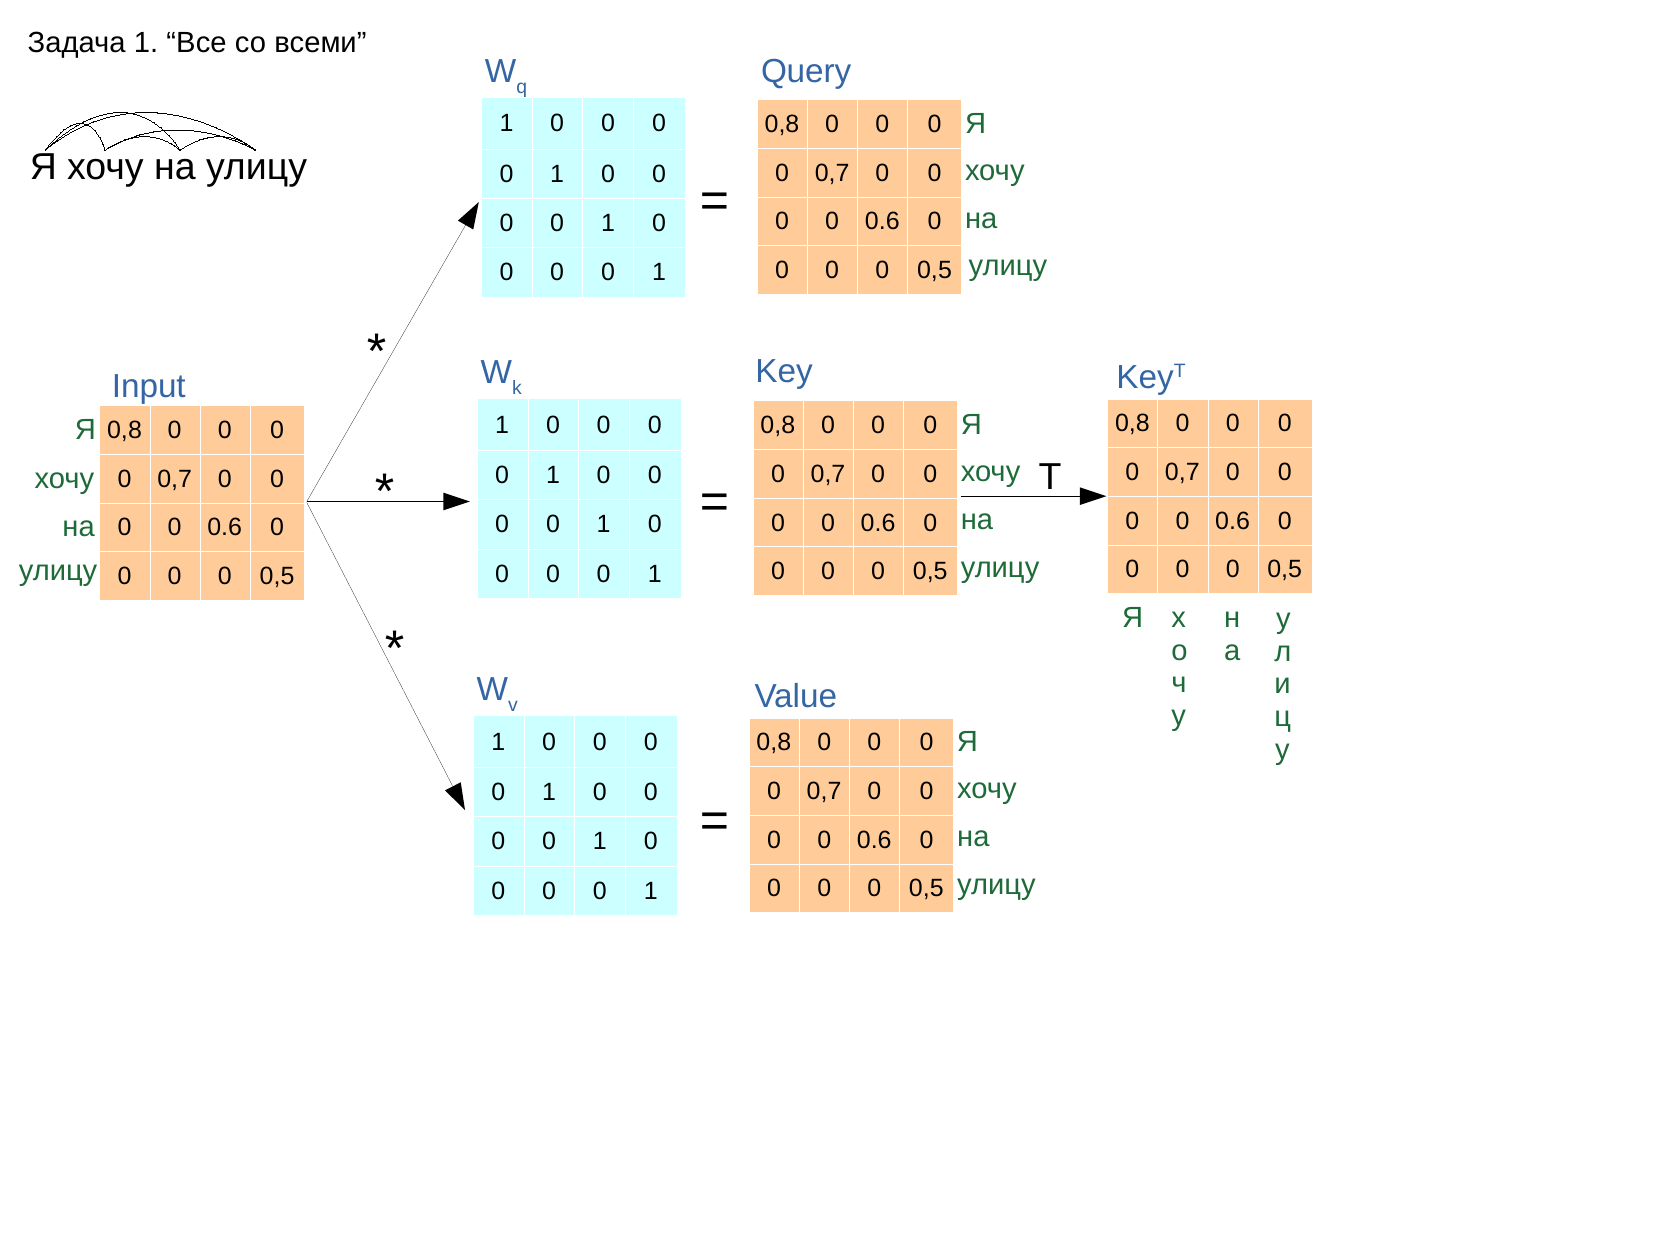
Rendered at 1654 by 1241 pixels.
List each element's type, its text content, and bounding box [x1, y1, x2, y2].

table_header 0 [575, 716, 625, 767]
table_header 0,8 [754, 401, 803, 449]
table_cell 0 [754, 499, 803, 546]
table_cell 0 [750, 816, 799, 864]
table_cell 0 [583, 248, 633, 297]
text_box * [360, 456, 405, 541]
text_box на [946, 495, 1034, 543]
table_cell 0 [804, 547, 853, 595]
table_cell 0 [1108, 546, 1157, 593]
table_header 0 [630, 399, 681, 450]
text_box Query [746, 45, 867, 100]
table_cell 0 [904, 499, 946, 546]
table_header 0 [854, 401, 903, 449]
text_box на [47, 502, 99, 546]
text_box = [685, 165, 737, 236]
table_header 0 [904, 401, 946, 449]
table_cell 0,5 [251, 552, 304, 600]
table_cell 0.6 [858, 198, 907, 245]
table_cell 0 [634, 150, 685, 198]
text_box Я [1107, 593, 1156, 651]
table_cell 0 [575, 768, 625, 816]
table_cell 0 [201, 455, 250, 503]
table_cell 0,7 [808, 149, 857, 197]
table_header 0 [525, 716, 574, 767]
text_box на [950, 194, 1038, 243]
table_header 0,8 [758, 100, 807, 148]
table_cell 0,5 [1259, 546, 1312, 593]
table_cell 0 [478, 550, 528, 598]
table_cell 0 [533, 199, 582, 247]
table_header 0 [850, 719, 899, 766]
text_box хочу [942, 764, 1058, 813]
table_cell 0 [800, 816, 849, 864]
table_cell 0.6 [854, 499, 903, 546]
table_header 0 [808, 100, 857, 148]
table_cell 0 [908, 198, 953, 245]
text_box Value [739, 669, 860, 725]
table_cell 0 [758, 198, 807, 245]
table_header 0 [1259, 400, 1312, 447]
table_header 0 [579, 399, 629, 450]
text_box = [685, 466, 737, 537]
table_header 0 [529, 399, 578, 450]
table_header 0 [1209, 400, 1258, 447]
table_cell 1 [575, 817, 625, 866]
table_cell 0 [630, 500, 681, 549]
table_cell 0 [525, 817, 574, 866]
text_box T [1034, 447, 1077, 505]
table_header 0,8 [750, 719, 799, 766]
text_box Wq [470, 45, 569, 106]
text_box = [685, 784, 737, 856]
text_box на [1209, 593, 1252, 675]
table_header 0 [800, 719, 849, 766]
text_box улицу [1259, 594, 1305, 774]
table_cell 0 [804, 499, 853, 546]
table_cell 0 [533, 248, 582, 297]
table_cell 0 [908, 149, 950, 197]
table_cell 0 [100, 455, 150, 503]
text_box Я [60, 405, 99, 454]
table_cell 0 [758, 149, 807, 197]
text_box Key [740, 345, 861, 400]
table_cell 1 [579, 500, 629, 549]
text_box хочу [19, 454, 99, 503]
table_header 0,8 [1108, 400, 1157, 447]
text_box хочу [1156, 593, 1198, 744]
table_cell 0 [800, 865, 849, 912]
table_cell 0 [525, 867, 574, 915]
table_cell 0 [854, 450, 903, 498]
table_header 0 [626, 716, 677, 767]
table_cell 0 [750, 865, 799, 912]
table_cell 0 [900, 816, 942, 864]
table_cell 0 [478, 500, 528, 549]
table_cell 0.6 [201, 504, 250, 551]
table_cell 0 [1108, 497, 1157, 545]
text_box хочу [950, 146, 1066, 195]
text_box * [352, 316, 397, 387]
table_cell 0 [858, 149, 907, 197]
table_cell 0 [1158, 546, 1208, 593]
table_cell 0 [100, 504, 150, 551]
table_header 0 [634, 98, 685, 149]
table_cell 0 [904, 450, 946, 498]
table_cell 0 [626, 817, 677, 866]
text_box улицу [3, 546, 99, 595]
table_header 1 [474, 716, 524, 767]
table_header 0 [251, 406, 304, 454]
table_cell 0 [251, 455, 304, 503]
table_cell 1 [626, 867, 677, 915]
table_cell 0 [151, 552, 200, 600]
table_header 1 [478, 399, 528, 450]
table_cell 1 [630, 550, 681, 598]
table_cell 0 [808, 198, 857, 245]
table_cell 1 [533, 150, 582, 198]
table_cell 0 [1209, 448, 1258, 496]
table_cell 0 [900, 767, 942, 815]
table_header 0 [151, 406, 200, 454]
table_cell 0 [754, 547, 803, 595]
table_cell 0 [1108, 448, 1157, 496]
table_cell 0 [529, 500, 578, 549]
table_cell 0 [808, 246, 857, 294]
table_cell 0 [579, 550, 629, 598]
text_box хочу [946, 447, 1062, 496]
table_header 0,8 [100, 406, 150, 454]
table_cell 0,7 [151, 455, 200, 503]
table_cell 0 [474, 817, 524, 866]
table_cell 0 [858, 246, 907, 294]
table_cell 0 [634, 199, 685, 247]
table_cell 0 [583, 150, 633, 198]
table_cell 0 [529, 550, 578, 598]
table_cell 0 [482, 150, 532, 198]
table_cell 0 [474, 867, 524, 915]
table_cell 1 [525, 768, 574, 816]
text_box улицу [953, 241, 1089, 290]
table_header 1 [482, 98, 532, 149]
text_box Я [942, 717, 990, 764]
table_header 0 [201, 406, 250, 454]
text_box Wv [461, 663, 561, 724]
table_cell 0 [575, 867, 625, 915]
table_cell 0 [251, 504, 304, 551]
table_cell 1 [529, 451, 578, 499]
table_cell 0,5 [904, 547, 957, 595]
table_cell 0 [1209, 546, 1258, 593]
table_cell 0,5 [908, 246, 961, 294]
table_cell 0 [854, 547, 903, 595]
table_cell 0 [478, 451, 528, 499]
table_cell 1 [634, 248, 685, 297]
text_box улицу [942, 861, 1078, 909]
text_box Задача 1. “Все со всеми” [12, 18, 451, 66]
table_header 0 [533, 98, 582, 149]
table_cell 0 [151, 504, 200, 551]
table_header 0 [804, 401, 853, 449]
table_cell 0 [850, 865, 899, 912]
table_cell 0 [1259, 497, 1312, 545]
text_box * [369, 613, 415, 684]
table_cell 0 [482, 248, 532, 297]
table_cell 0 [100, 552, 150, 600]
table_cell 0.6 [1209, 497, 1258, 545]
table_cell 0 [626, 768, 677, 816]
table_cell 0 [1158, 497, 1208, 545]
table_cell 0,7 [1158, 448, 1208, 496]
table_header 0 [858, 100, 907, 148]
table_header 0 [1158, 400, 1208, 447]
table_cell 0 [754, 450, 803, 498]
text_box Я хочу на улицу [15, 138, 323, 196]
table_cell 0 [201, 552, 250, 600]
text_box Wk [465, 346, 565, 407]
table_cell 0 [482, 199, 532, 247]
table_header 0 [583, 98, 633, 149]
table_cell 0,7 [800, 767, 849, 815]
table_cell 0 [850, 767, 899, 815]
table_cell 0 [750, 767, 799, 815]
text_box Input [97, 360, 211, 412]
table_header 0 [908, 100, 950, 148]
table_cell 1 [583, 199, 633, 247]
table_header 0 [900, 719, 942, 766]
text_box Я [950, 99, 998, 146]
table_cell 0.6 [850, 816, 899, 864]
text_box KeyT [1101, 351, 1207, 427]
table_cell 0 [630, 451, 681, 499]
table_cell 0 [758, 246, 807, 294]
table_cell 0,5 [900, 865, 953, 912]
table_cell 0,7 [804, 450, 853, 498]
table_cell 0 [1259, 448, 1312, 496]
table_cell 0 [579, 451, 629, 499]
text_box улицу [946, 543, 1082, 592]
text_box Я [946, 400, 994, 447]
text_box на [942, 812, 1030, 861]
table_cell 0 [474, 768, 524, 816]
